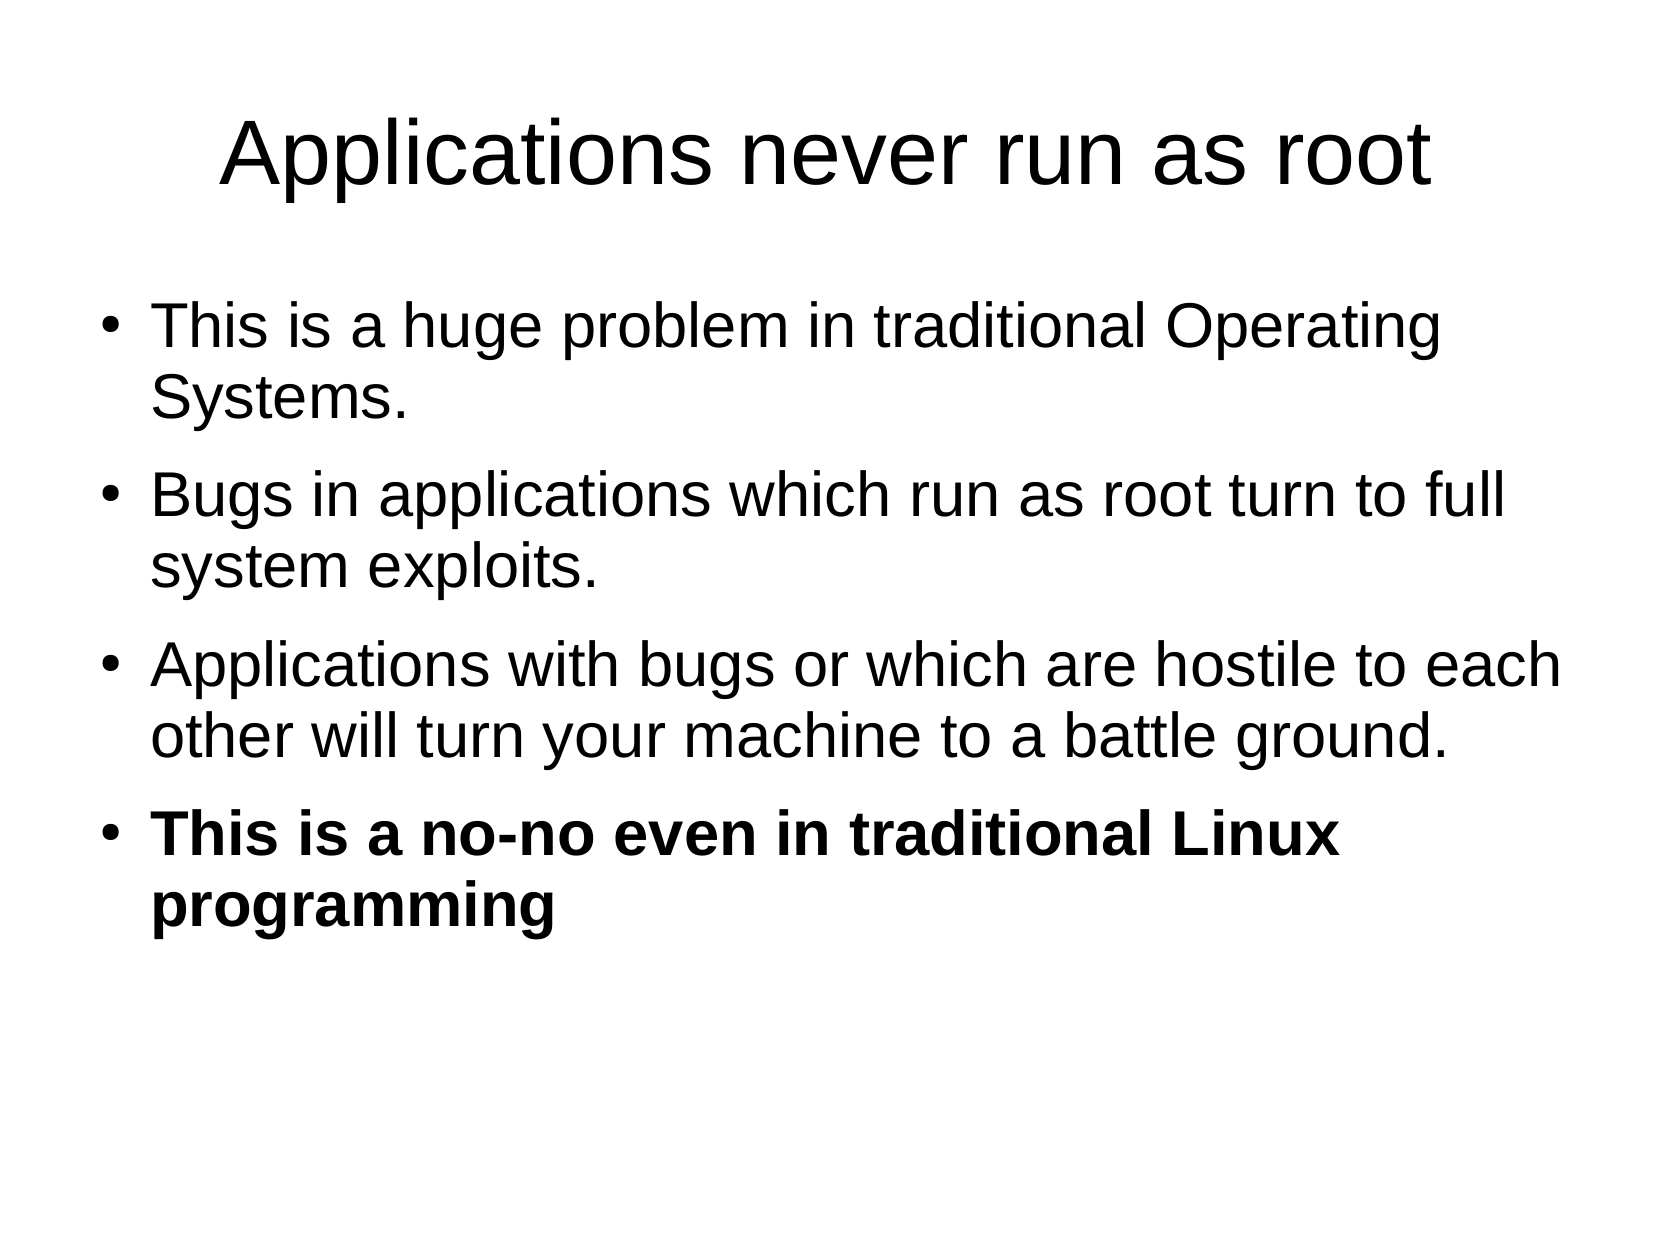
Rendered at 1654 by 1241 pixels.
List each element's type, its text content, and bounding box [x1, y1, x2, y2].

title Applications never run as root [82, 49, 1571, 257]
list This is a huge problem in traditional Operating Systems. Bugs in applications which run as root turn to full system exploits. Applications with bugs or which are hostile to each other will turn your machine to a battle ground. This is a no-no even in traditional Linux programming [82, 290, 1571, 1010]
